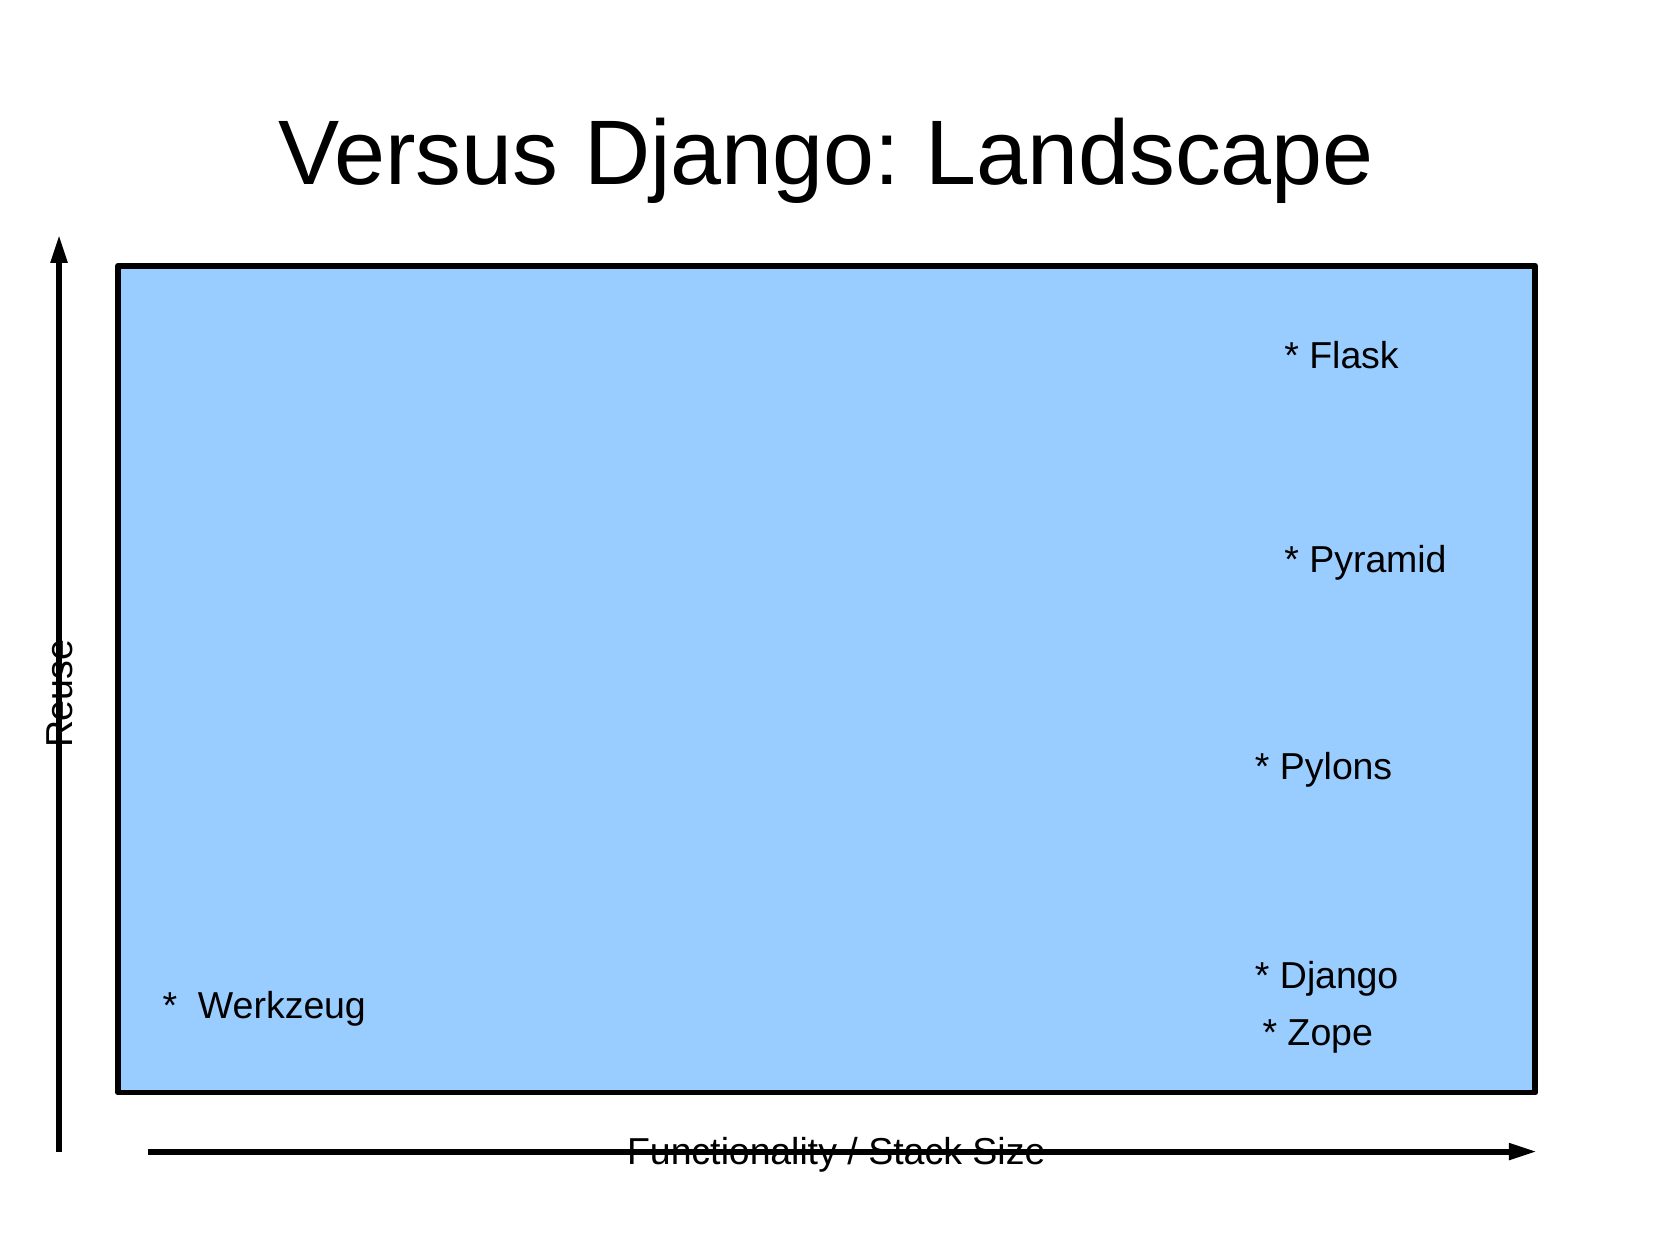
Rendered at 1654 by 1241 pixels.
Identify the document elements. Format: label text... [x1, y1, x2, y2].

text_box * Werkzeug [147, 976, 381, 1034]
text_box * Zope [1247, 1004, 1388, 1061]
text_box * Pyramid [1269, 531, 1506, 621]
title Versus Django: Landscape [82, 49, 1571, 257]
text_box * Flask [1269, 327, 1654, 384]
text_box * Pylons [1240, 738, 1477, 800]
text_box * Django [1240, 947, 1414, 1004]
text_box [118, 265, 1536, 1093]
